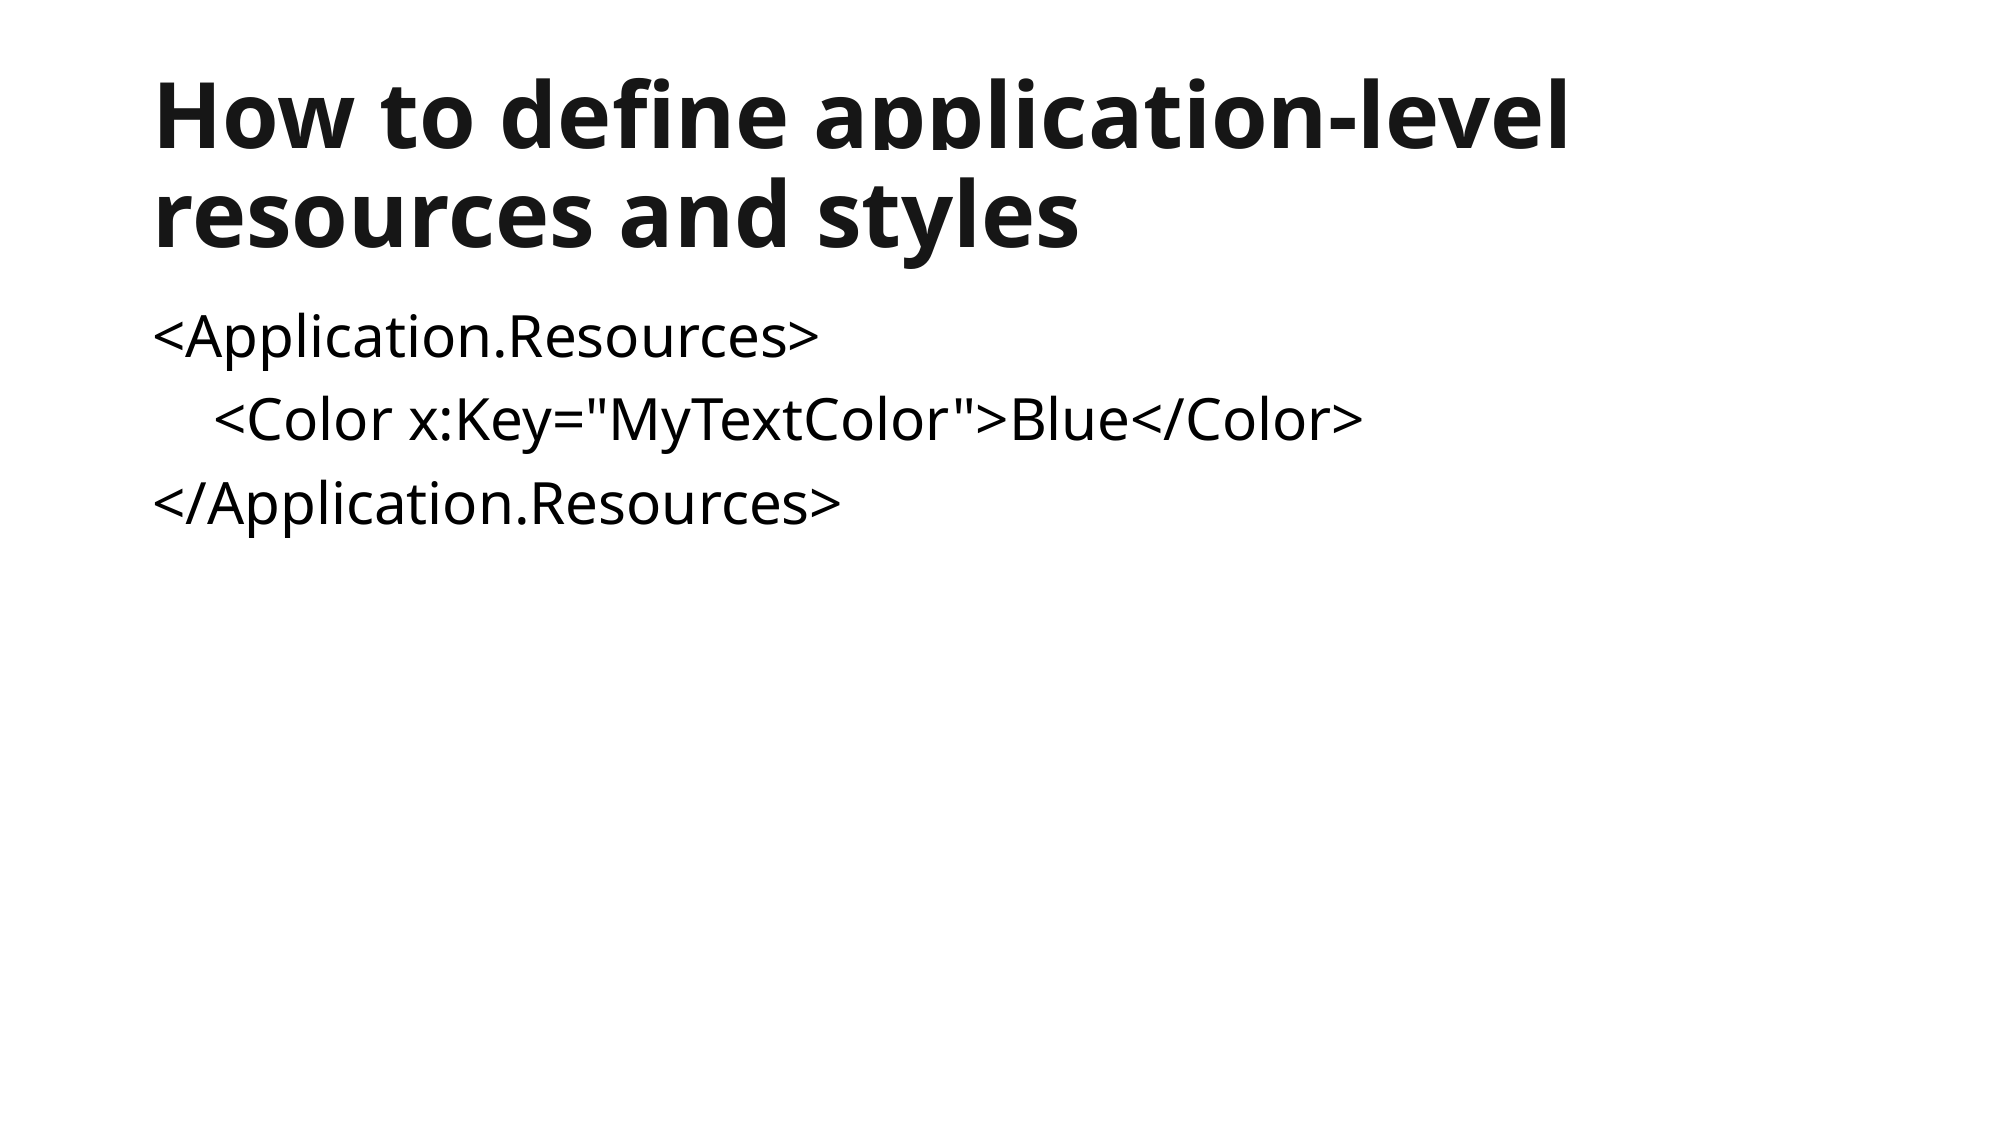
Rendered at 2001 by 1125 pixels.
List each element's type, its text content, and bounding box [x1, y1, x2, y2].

list <Application.Resources> <Color x:Key="MyTextColor">Blue</Color> </Application.Resources> [137, 299, 1863, 1014]
title How to define application-level resources and styles [137, 59, 1863, 278]
